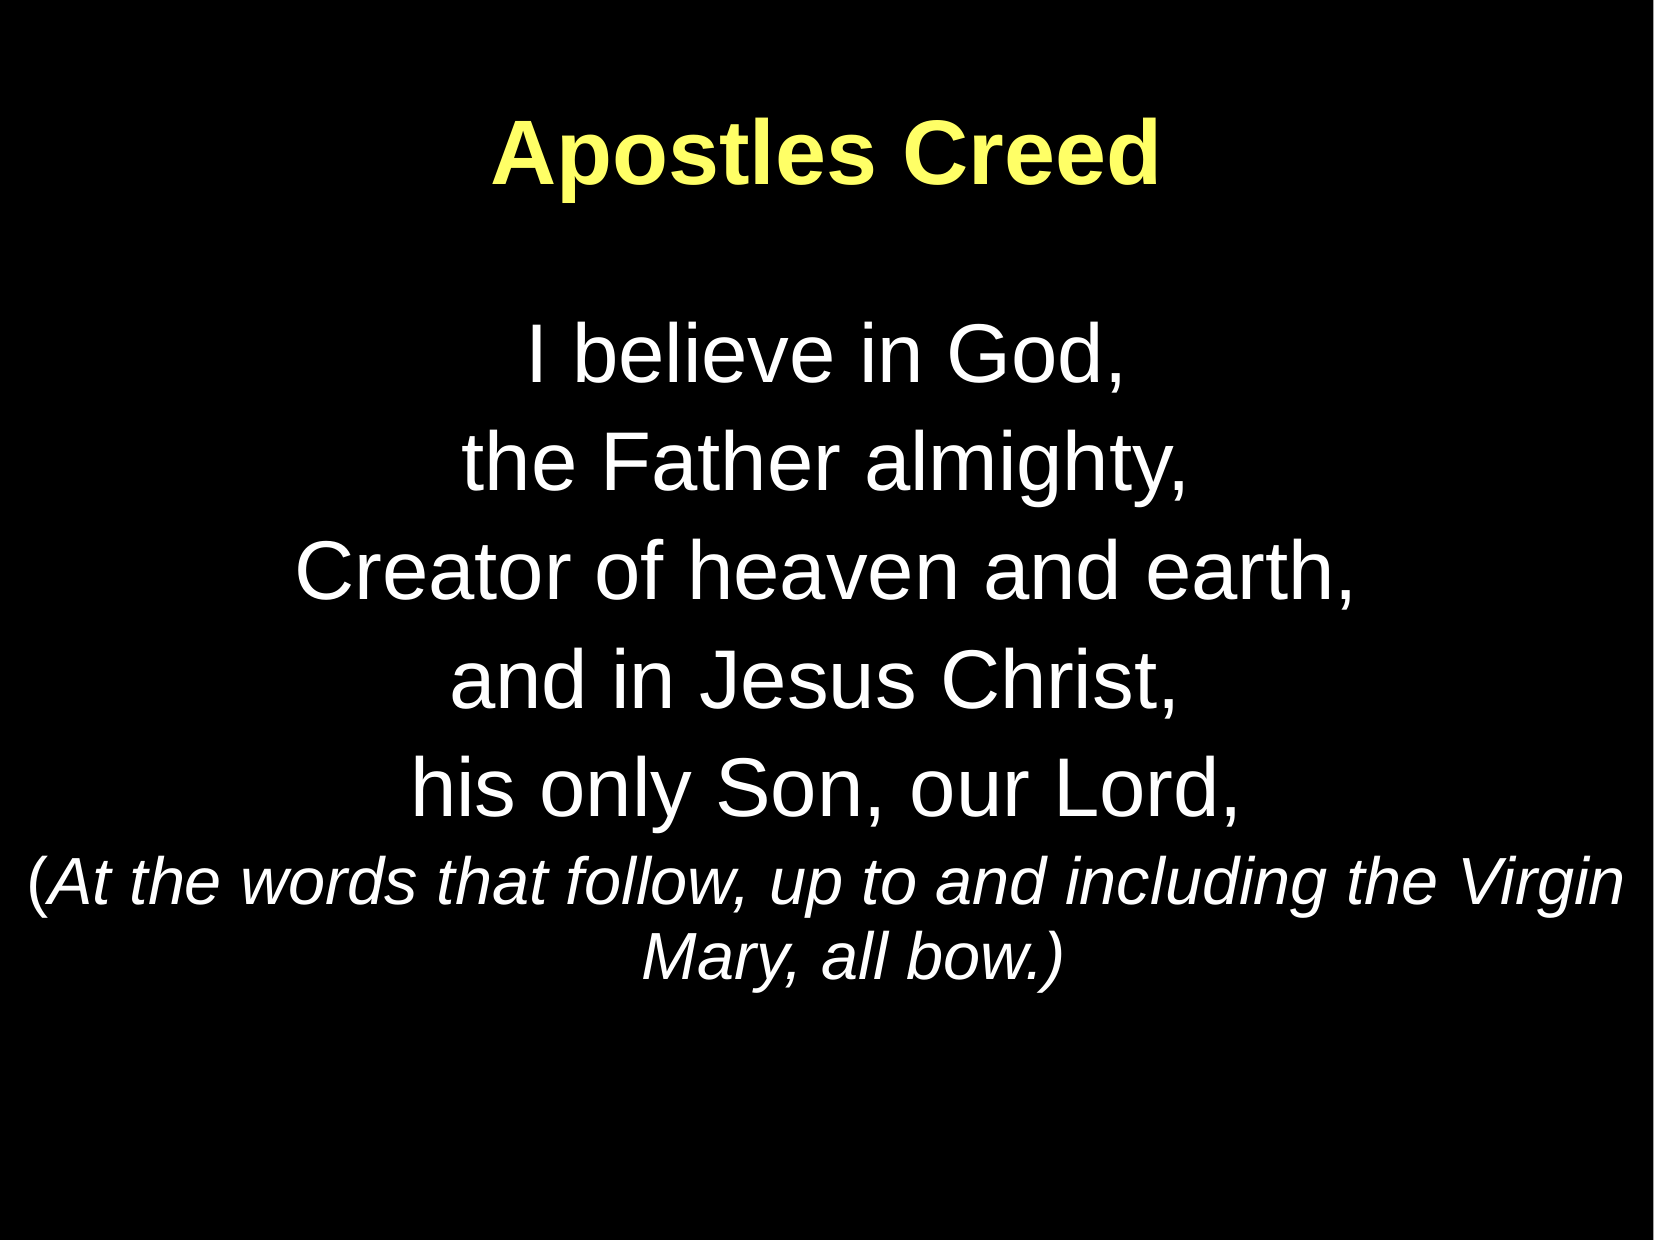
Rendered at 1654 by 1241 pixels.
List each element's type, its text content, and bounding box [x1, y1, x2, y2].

title Apostles Creed [82, 49, 1571, 257]
list I believe in God, the Father almighty, Creator of heaven and earth, and in Jesus Christ, his only Son, our Lord, (At the words that follow, up to and including the Virgin Mary, all bow.) [0, 307, 1654, 1241]
